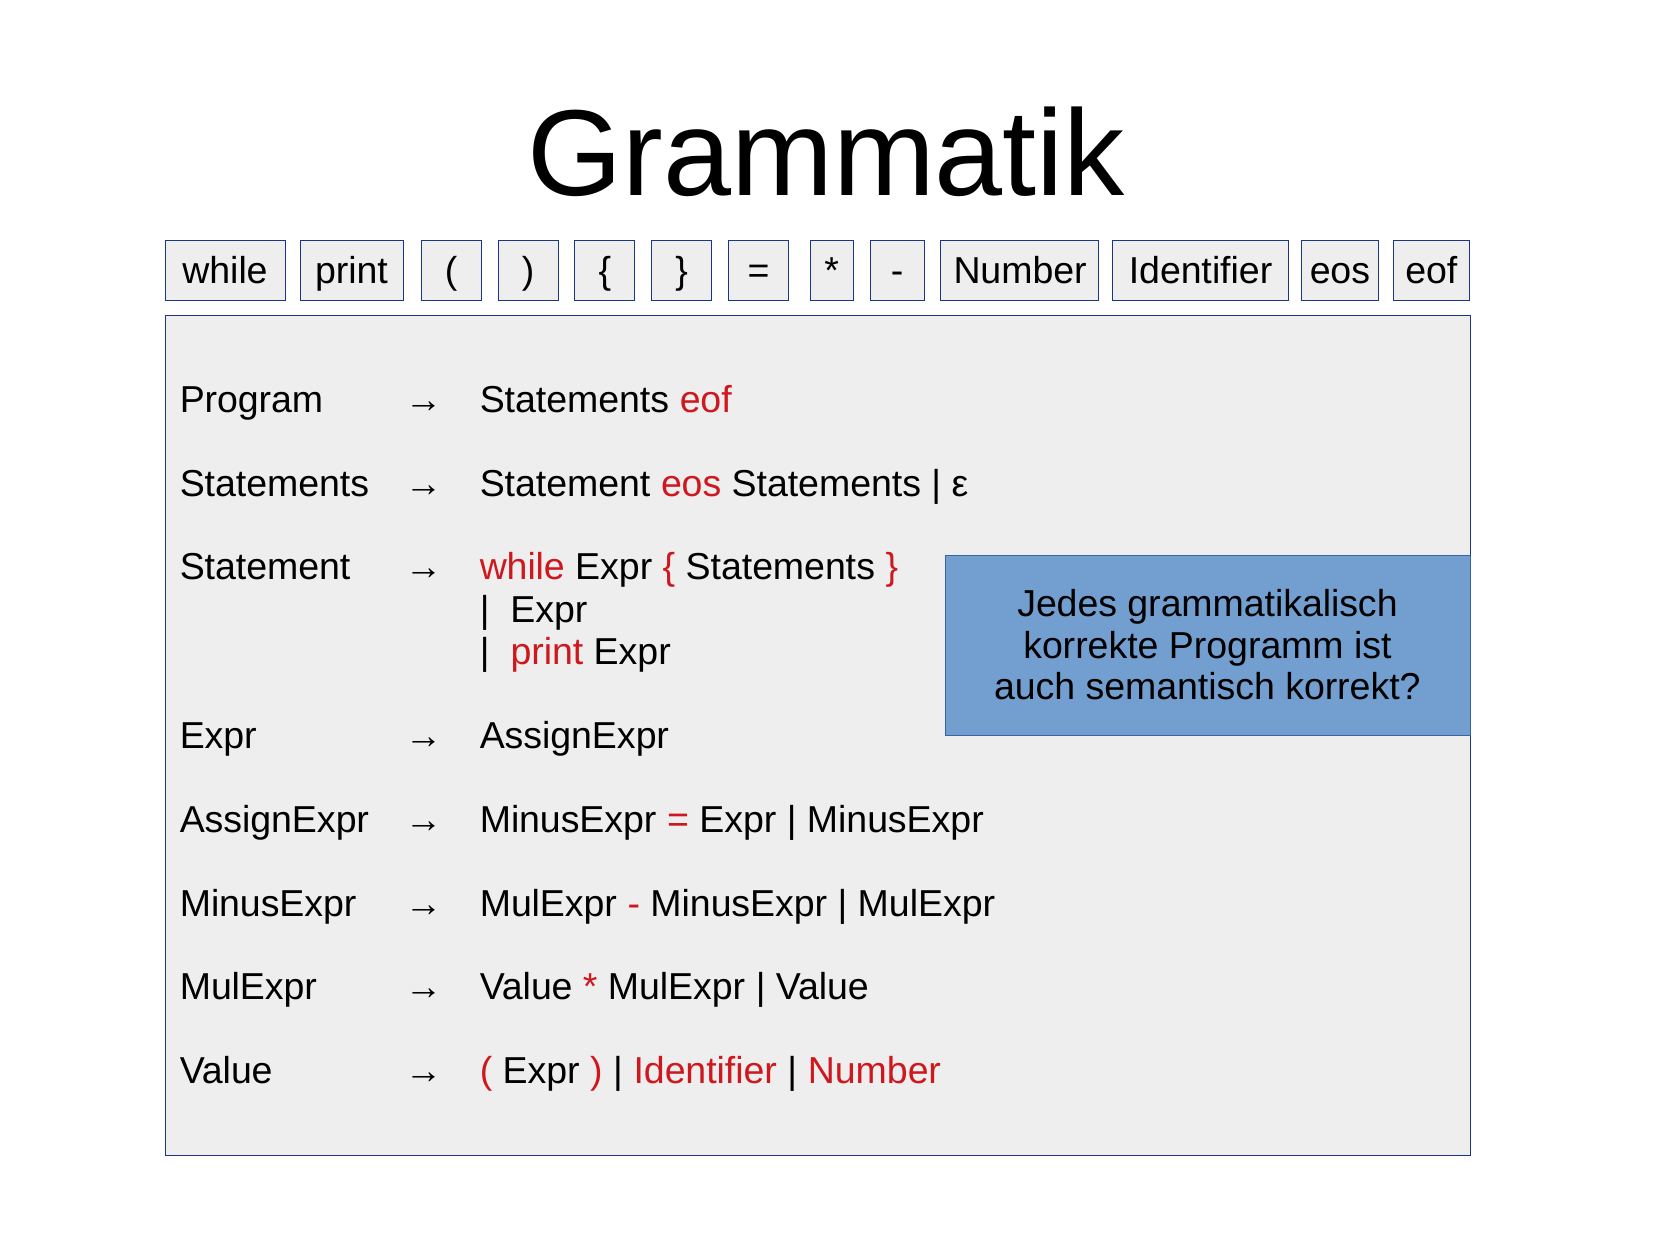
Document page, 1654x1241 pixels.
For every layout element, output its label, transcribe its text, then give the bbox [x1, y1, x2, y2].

text_box * [810, 240, 854, 301]
text_box print [300, 240, 404, 301]
title Grammatik [82, 49, 1571, 257]
text_box ( [421, 240, 482, 301]
text_box = [728, 240, 789, 301]
text_box { [574, 240, 635, 301]
text_box Number [940, 240, 1099, 301]
text_box eof [1393, 240, 1470, 301]
text_box while [165, 240, 286, 301]
text_box - [870, 240, 925, 301]
text_box Identifier [1112, 240, 1289, 301]
text_box eos [1301, 240, 1379, 301]
text_box Jedes grammatikalisch korrekte Programm ist auch semantisch korrekt? [945, 555, 1471, 736]
text_box ) [498, 240, 559, 301]
text_box Program → Statements eof Statements → Statement eos Statements | ε Statement → while Expr { Statements } | Expr | print Expr Expr → AssignExpr AssignExpr → MinusExpr = Expr | MinusExpr MinusExpr → MulExpr - MinusExpr | MulExpr MulExpr → Value * MulExpr | Value Value → ( Expr ) | Identifier | Number [165, 315, 1471, 1156]
text_box } [651, 240, 712, 301]
